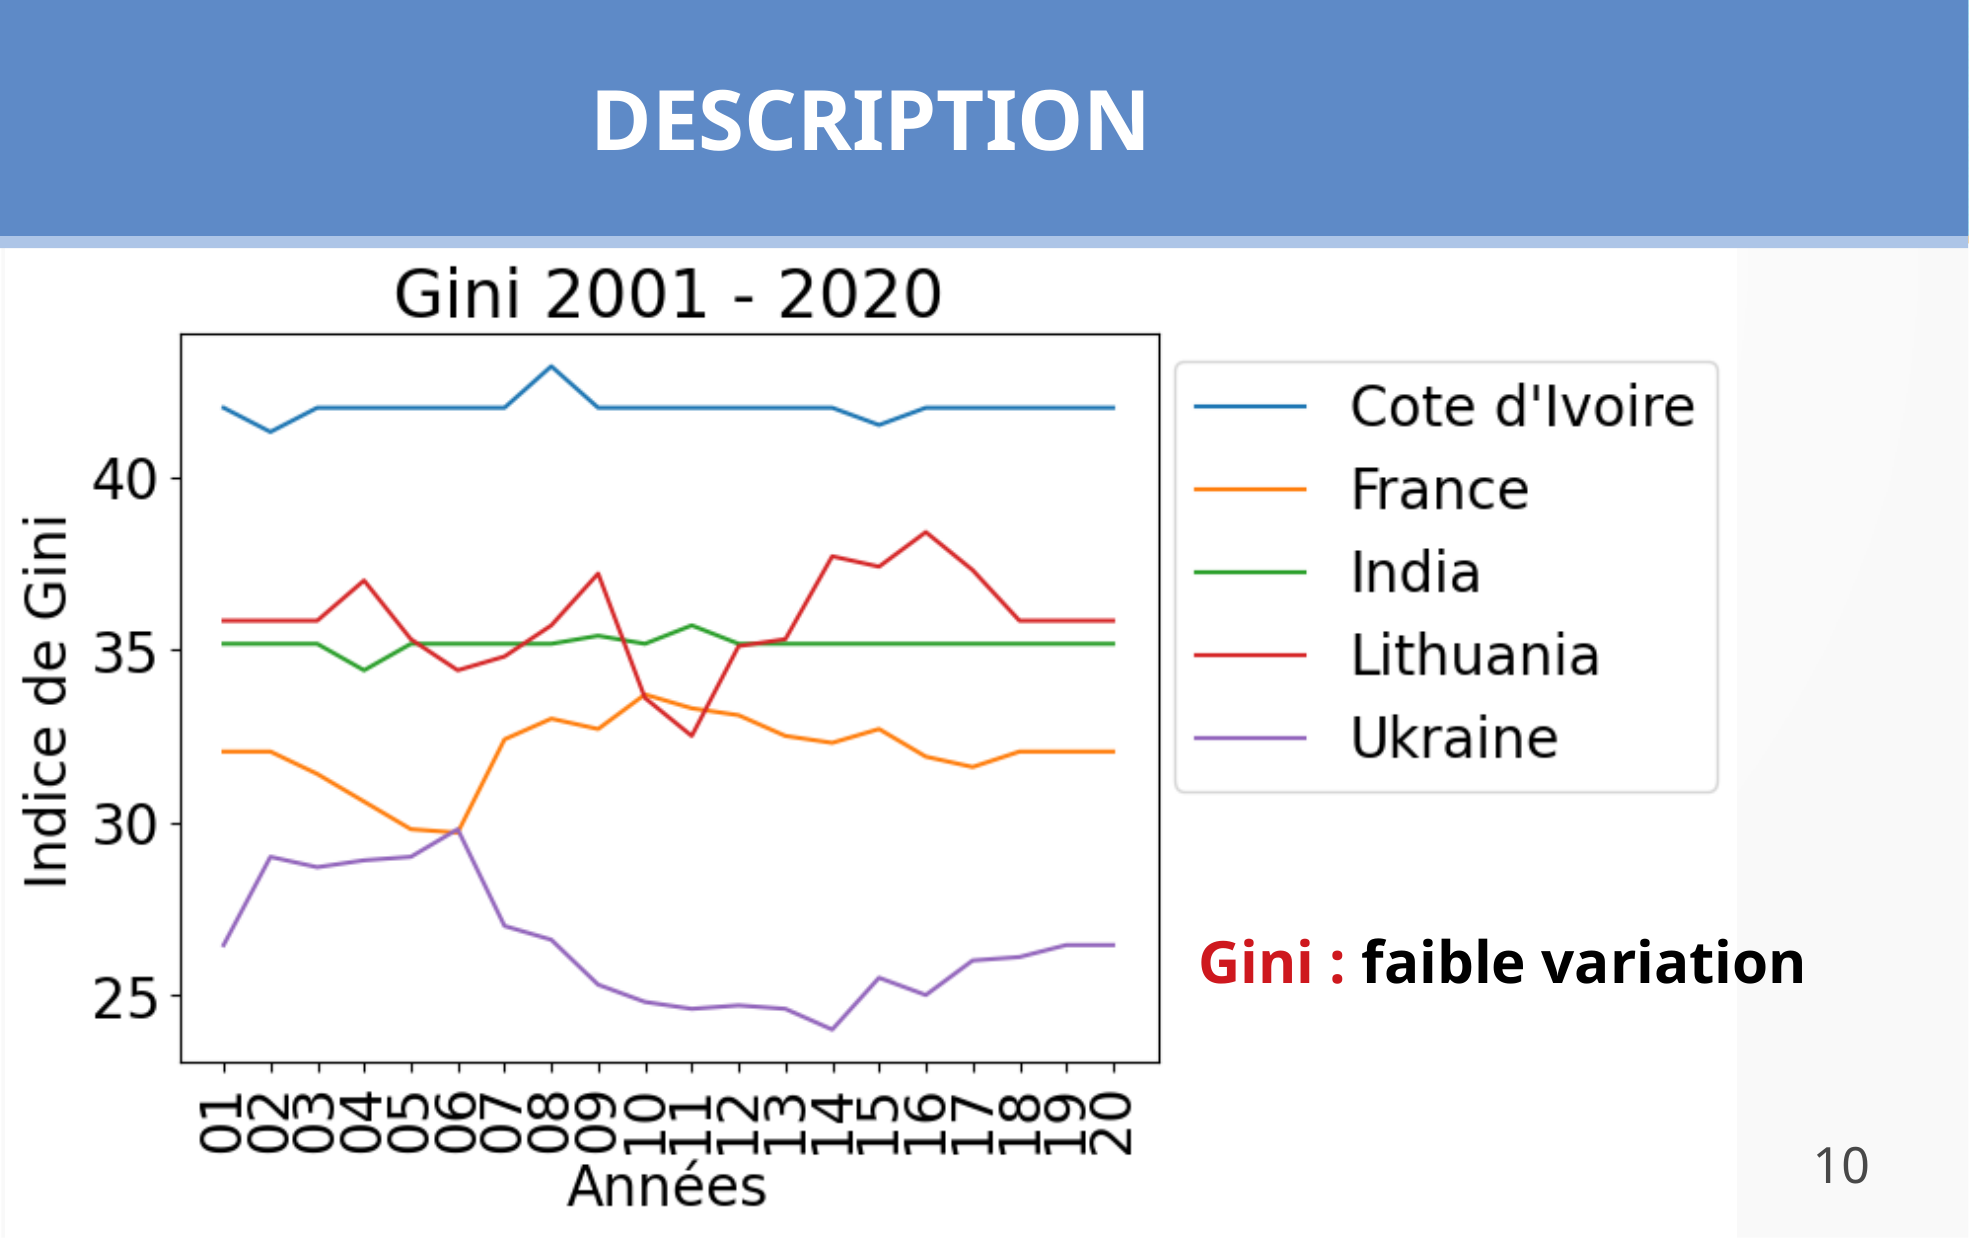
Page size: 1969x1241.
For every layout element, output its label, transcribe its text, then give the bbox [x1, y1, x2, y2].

picture [0, 249, 1969, 1241]
text_box Gini : faible variation [1192, 933, 1949, 1149]
title DESCRIPTION [0, 0, 1969, 236]
text_box [0, 236, 1969, 249]
